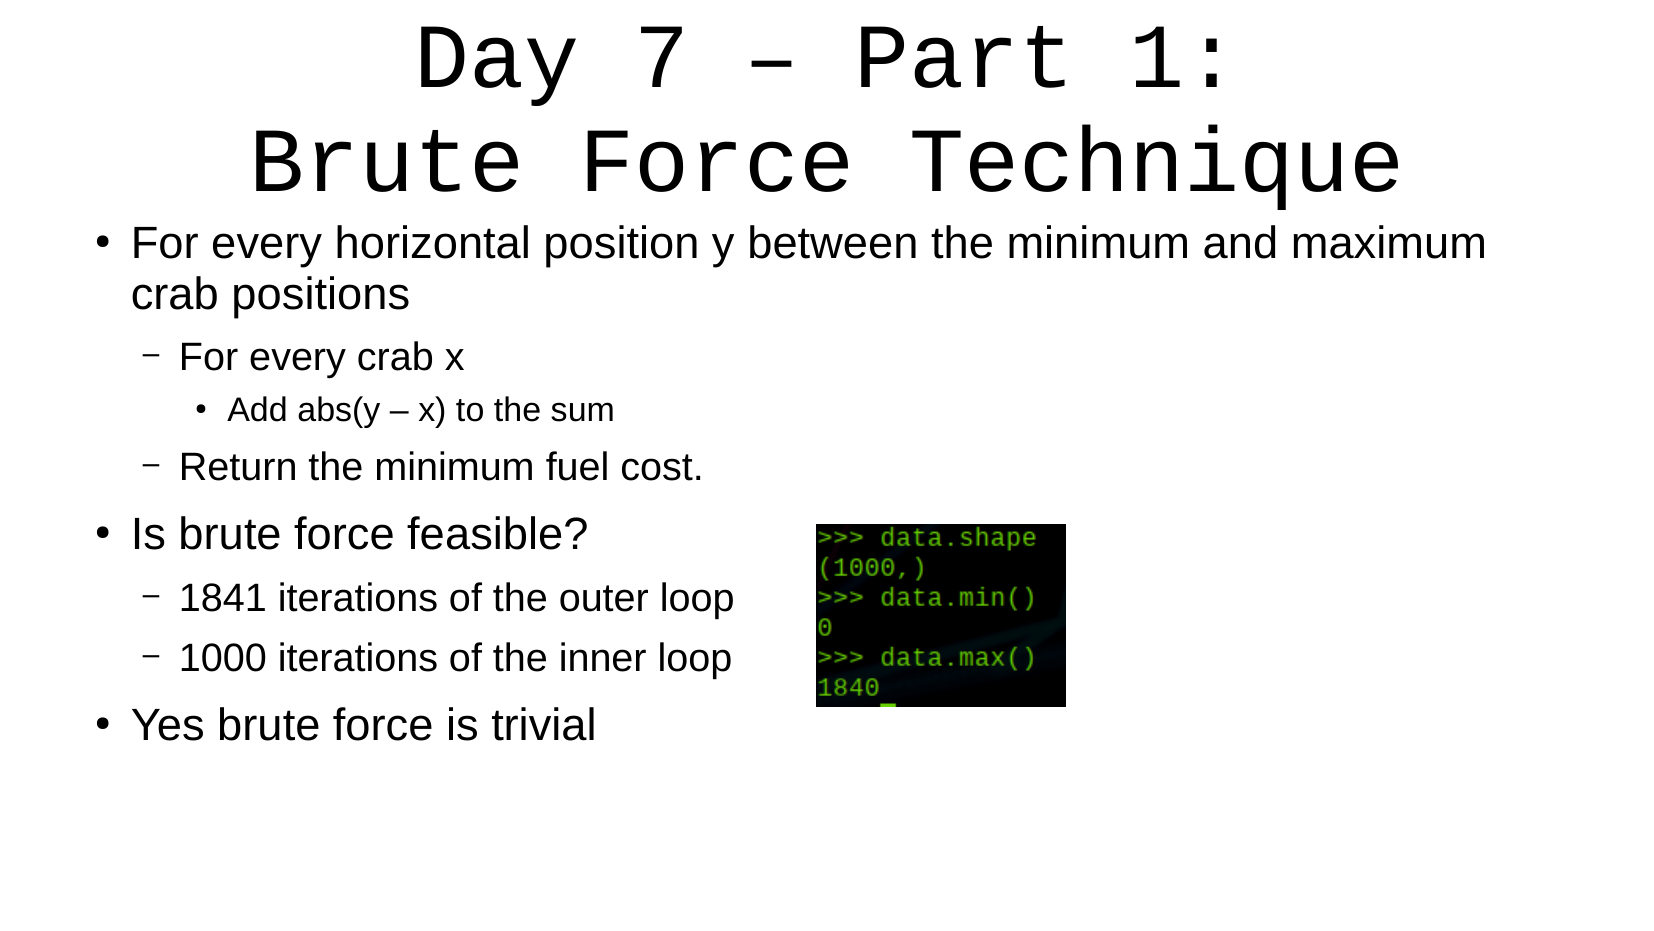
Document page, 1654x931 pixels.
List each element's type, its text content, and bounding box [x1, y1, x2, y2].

picture [816, 524, 1066, 707]
title Day 7 – Part 1: Brute Force Technique [82, 10, 1571, 217]
list For every horizontal position y between the minimum and maximum crab positions For every crab x Add abs(y – x) to the sum Return the minimum fuel cost. Is brute force feasible? 1841 iterations of the outer loop 1000 iterations of the inner loop Yes brute force is trivial [82, 217, 1571, 758]
